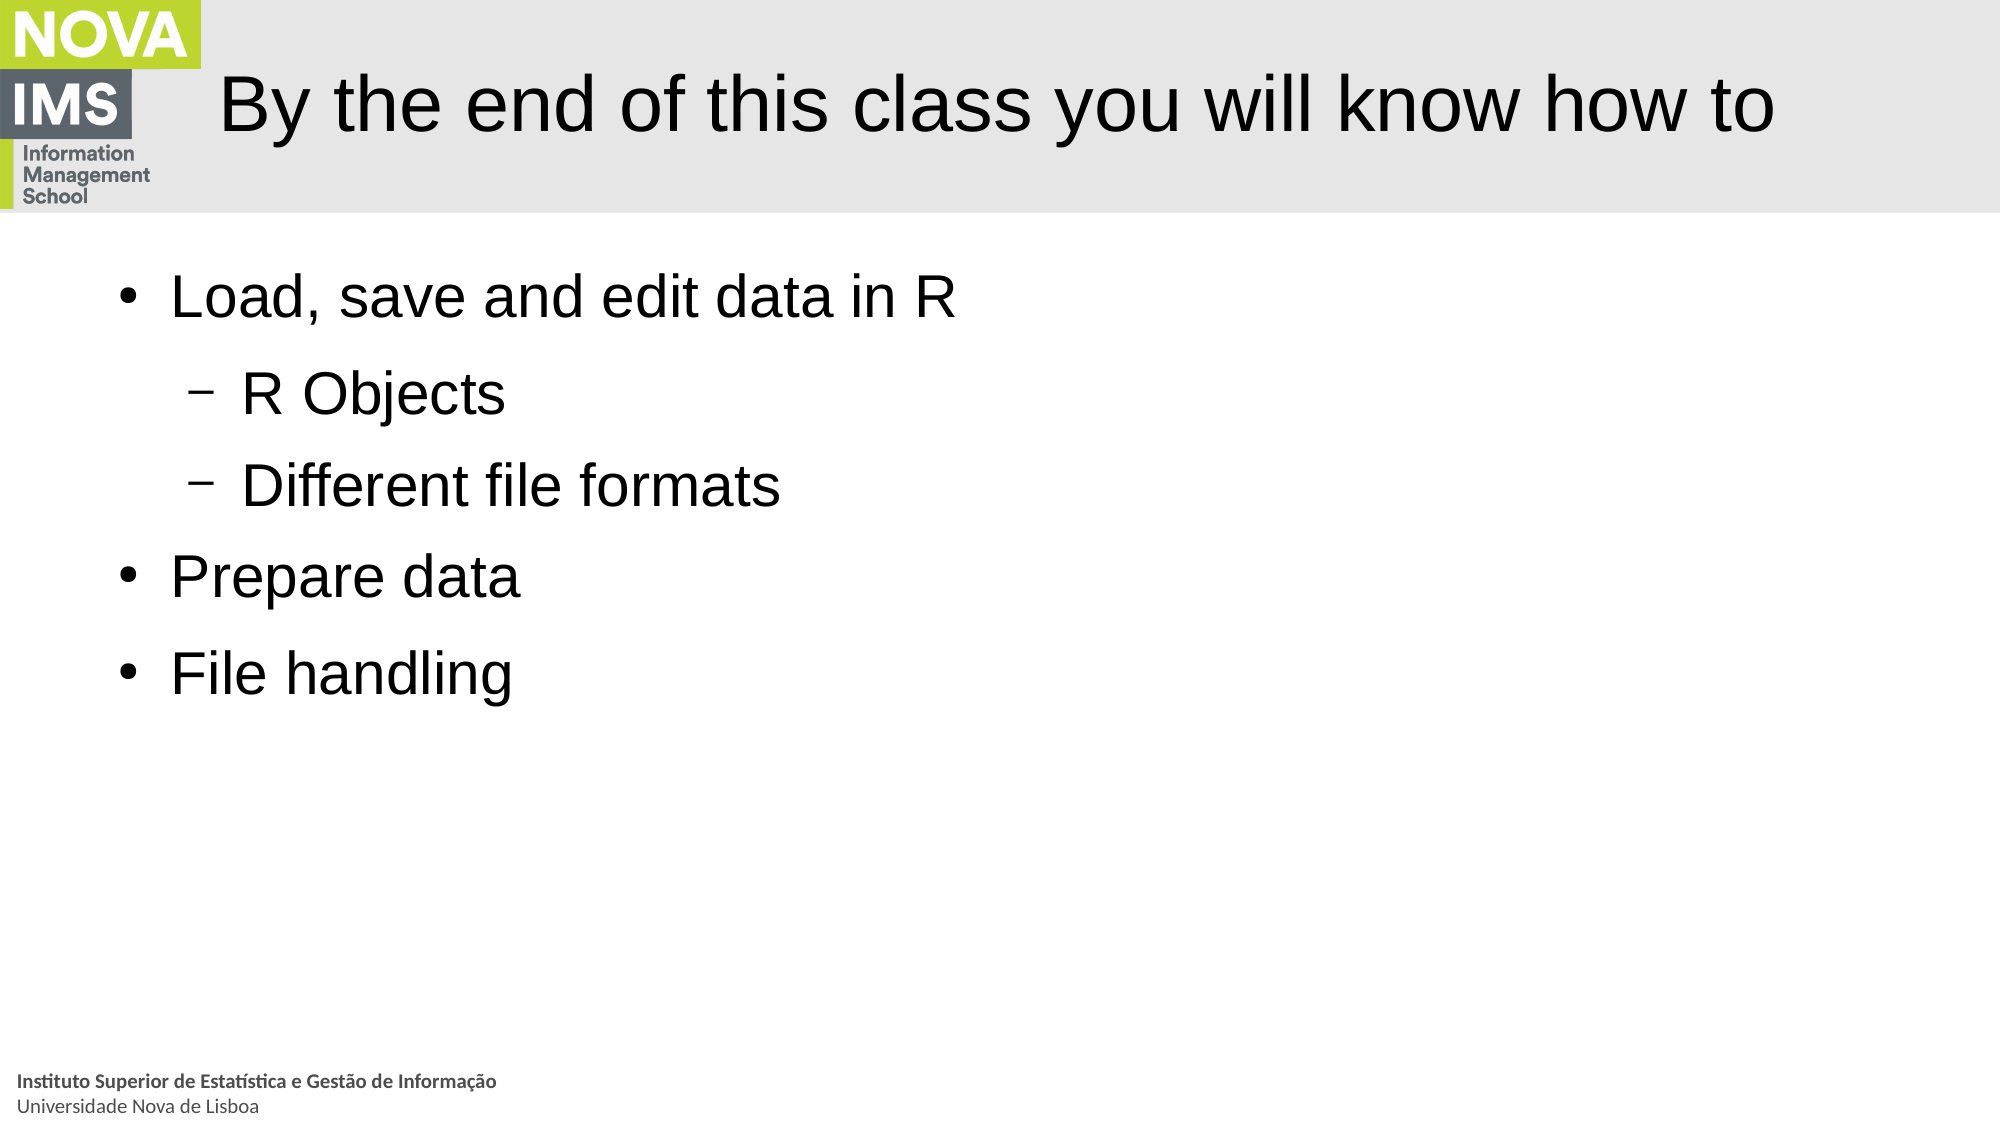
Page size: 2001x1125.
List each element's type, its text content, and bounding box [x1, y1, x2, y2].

list Load, save and edit data in R R Objects Different file formats Prepare data File handling [99, 263, 1900, 916]
title By the end of this class you will know how to [94, 19, 1902, 189]
picture [0, 0, 201, 209]
